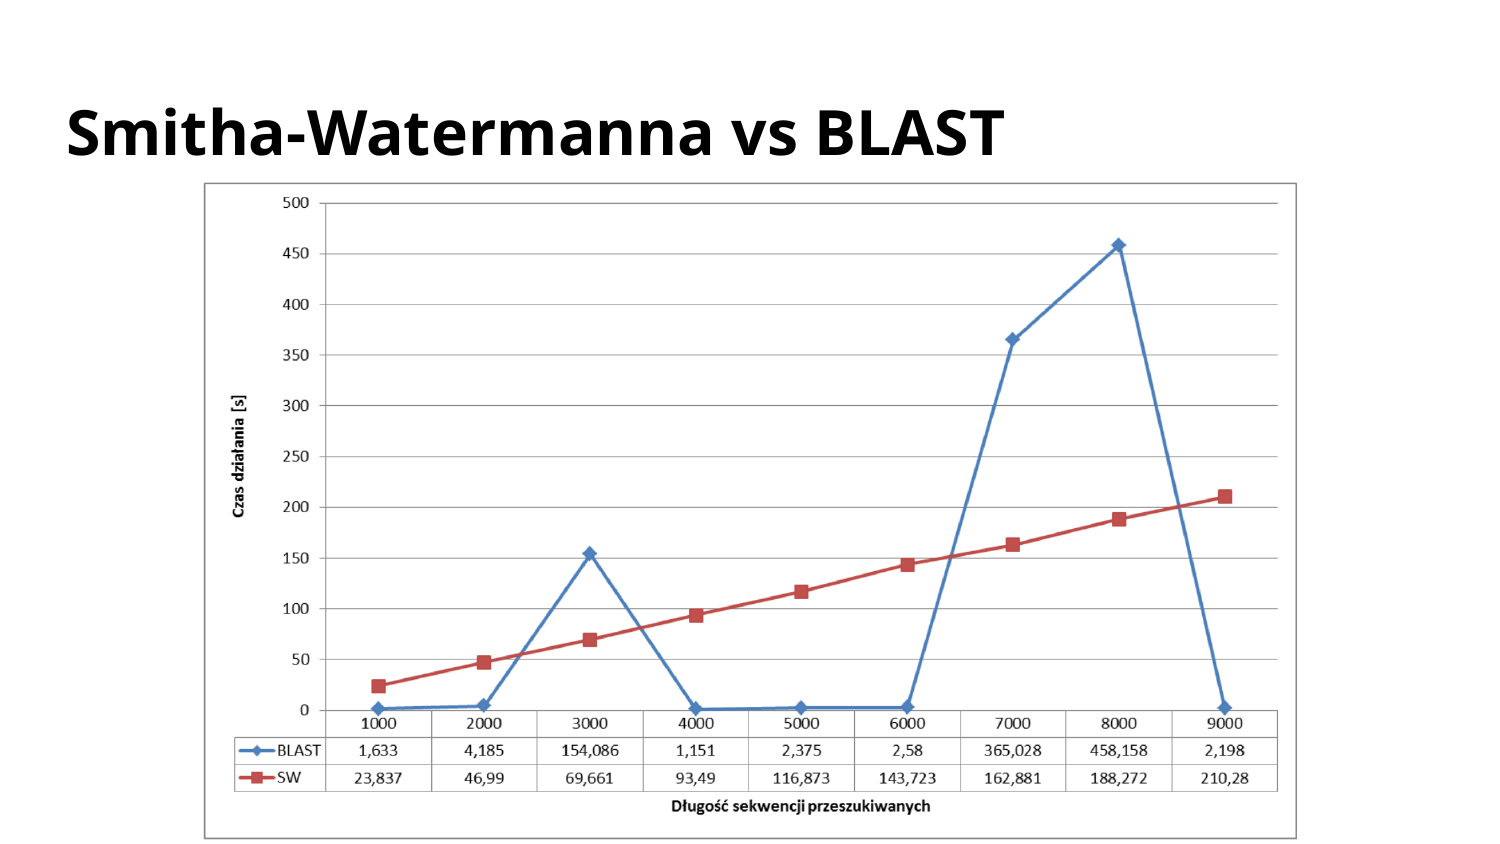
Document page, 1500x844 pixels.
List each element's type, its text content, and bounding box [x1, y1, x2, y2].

title Smitha-Watermanna vs BLAST [51, 77, 1449, 180]
picture [199, 179, 1301, 844]
